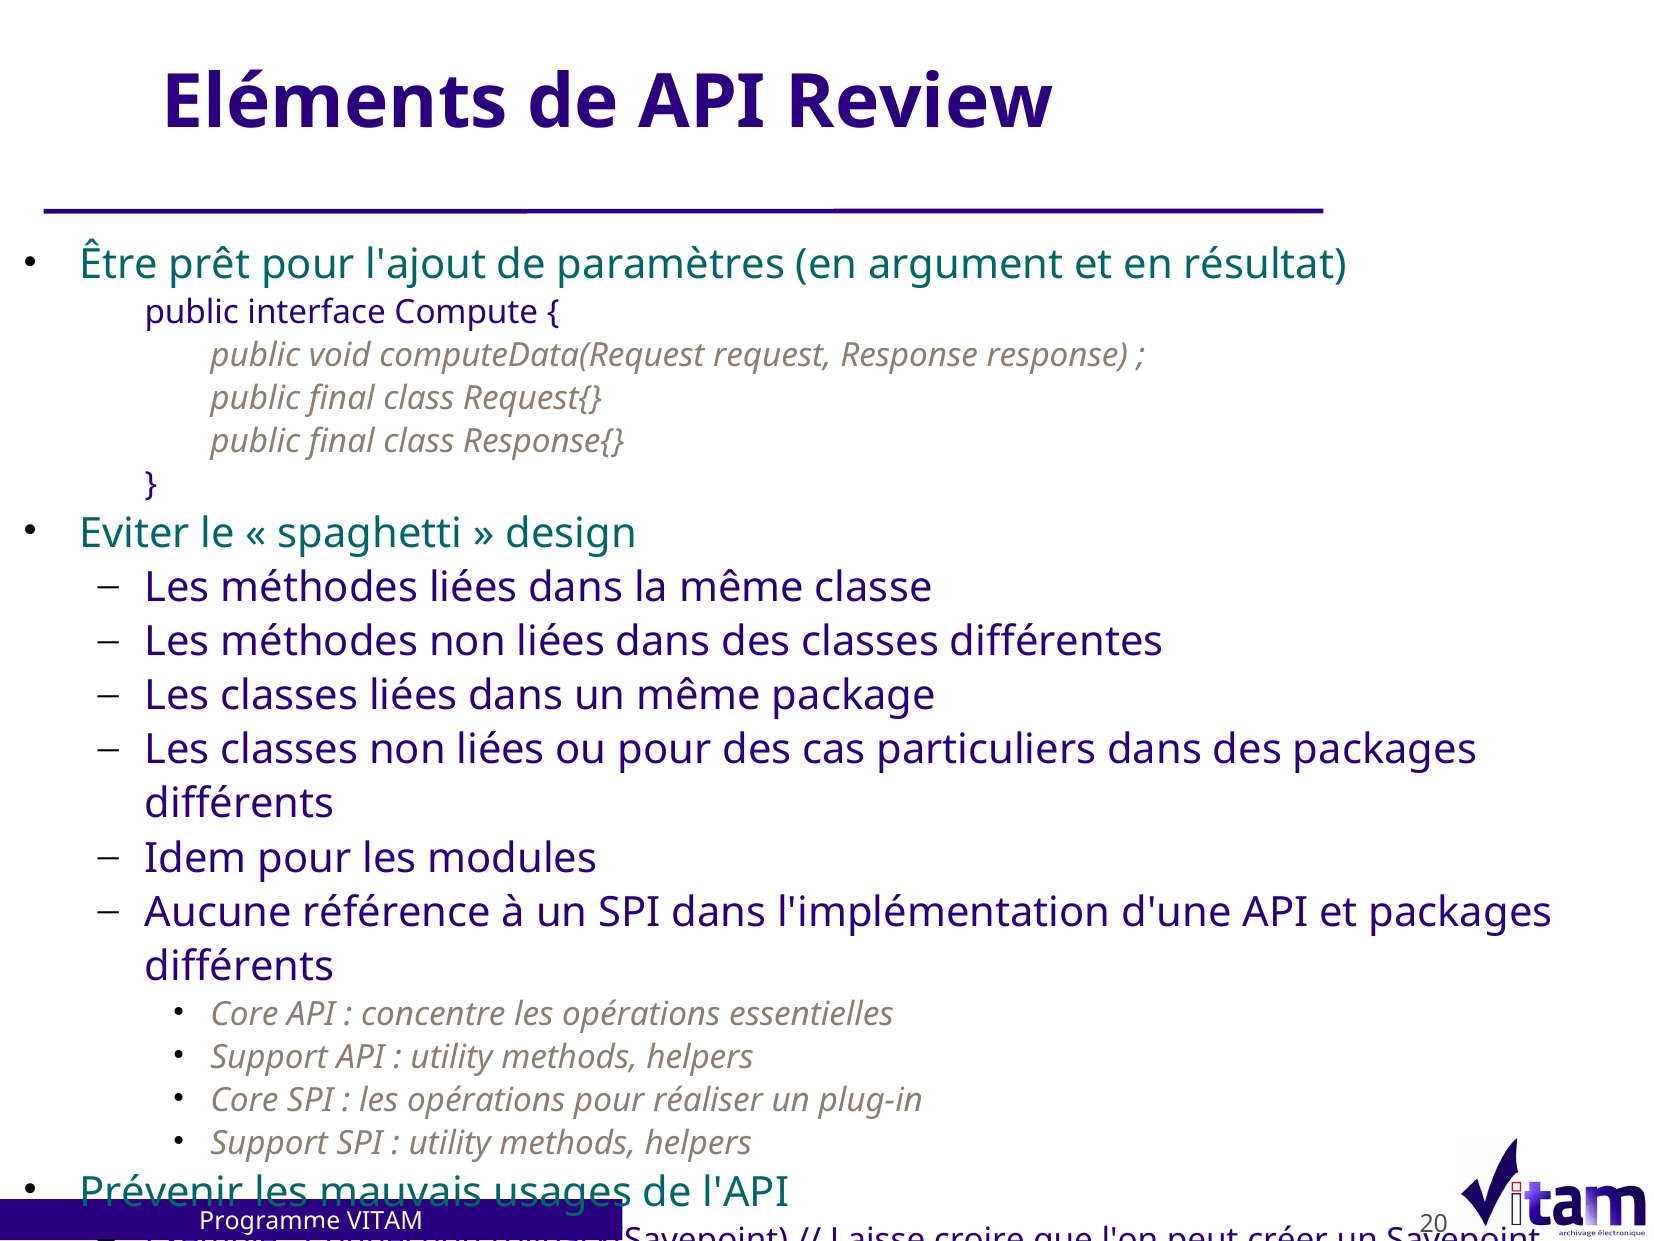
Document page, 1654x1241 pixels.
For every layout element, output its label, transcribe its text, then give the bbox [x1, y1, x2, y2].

list Être prêt pour l'ajout de paramètres (en argument et en résultat) public interface Compute { public void computeData(Request request, Response response) ; public final class Request{} public final class Response{} } Eviter le « spaghetti » design Les méthodes liées dans la même classe Les méthodes non liées dans des classes différentes Les classes liées dans un même package Les classes non liées ou pour des cas particuliers dans des packages différents Idem pour les modules Aucune référence à un SPI dans l'implémentation d'une API et packages différents Core API : concentre les opérations essentielles Support API : utility methods, helpers Core SPI : les opérations pour réaliser un plug-in Support SPI : utility methods, helpers Prévenir les mauvais usages de l'API Exemple : Connection.rollback(Savepoint) // Laisse croire que l'on peut créer un Savepoint => SavePoint Connection.setSavePoint() // Oblige le Savepoint à être généré par Connection [8, 227, 1648, 1185]
picture [1484, 1235, 1494, 1241]
picture [1514, 1235, 1523, 1241]
picture [1455, 1134, 1654, 1241]
title Eléments de API Review [147, 22, 1628, 179]
picture [1464, 1235, 1474, 1241]
